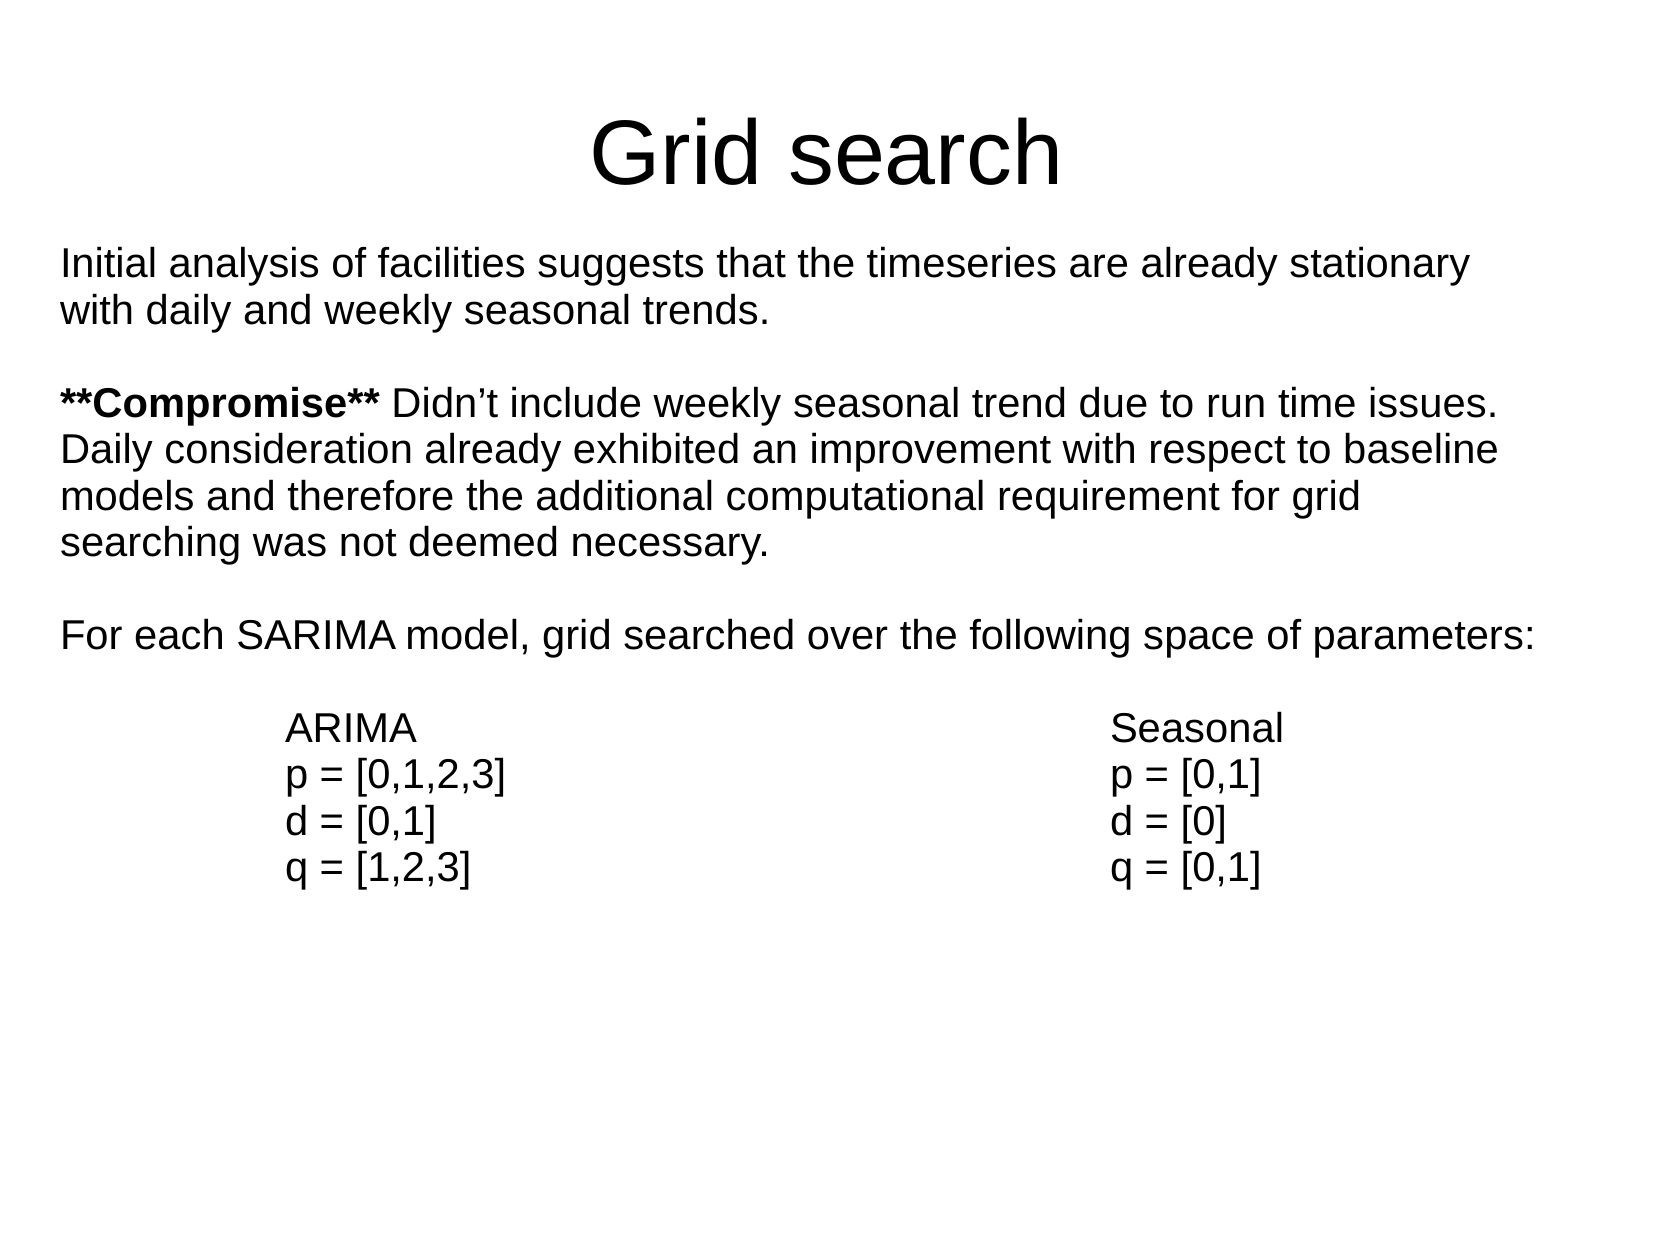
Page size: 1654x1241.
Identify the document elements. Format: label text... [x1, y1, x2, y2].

text_box Initial analysis of facilities suggests that the timeseries are already stationary with daily and weekly seasonal trends. **Compromise** Didn’t include weekly seasonal trend due to run time issues. Daily consideration already exhibited an improvement with respect to baseline models and therefore the additional computational requirement for grid searching was not deemed necessary. For each SARIMA model, grid searched over the following space of parameters: ARIMA Seasonal p = [0,1,2,3] p = [0,1] d = [0,1] d = [0] q = [1,2,3] q = [0,1] [60, 240, 1549, 1031]
title Grid search [82, 49, 1571, 257]
